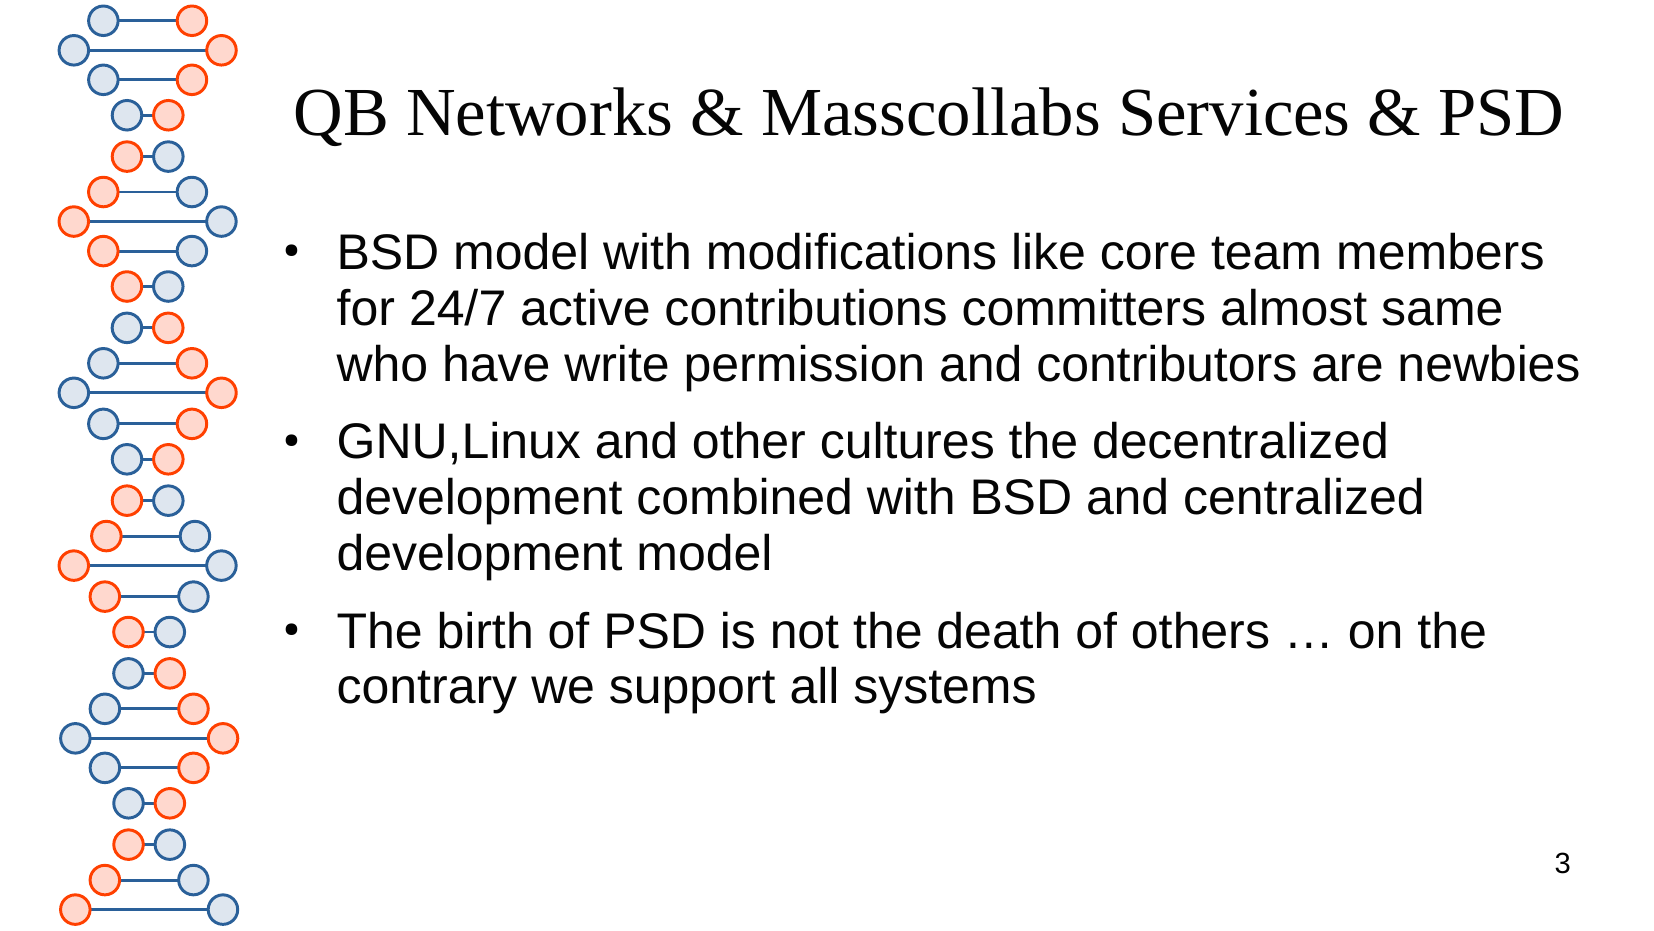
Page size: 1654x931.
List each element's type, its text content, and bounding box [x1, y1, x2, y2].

list BSD model with modifications like core team members for 24/7 active contributions committers almost same who have write permission and contributors are newbies GNU,Linux and other cultures the decentralized development combined with BSD and centralized development model The birth of PSD is not the death of others … on the contrary we support all systems [265, 224, 1595, 764]
title QB Networks & Masscollabs Services & PSD [265, 35, 1595, 189]
